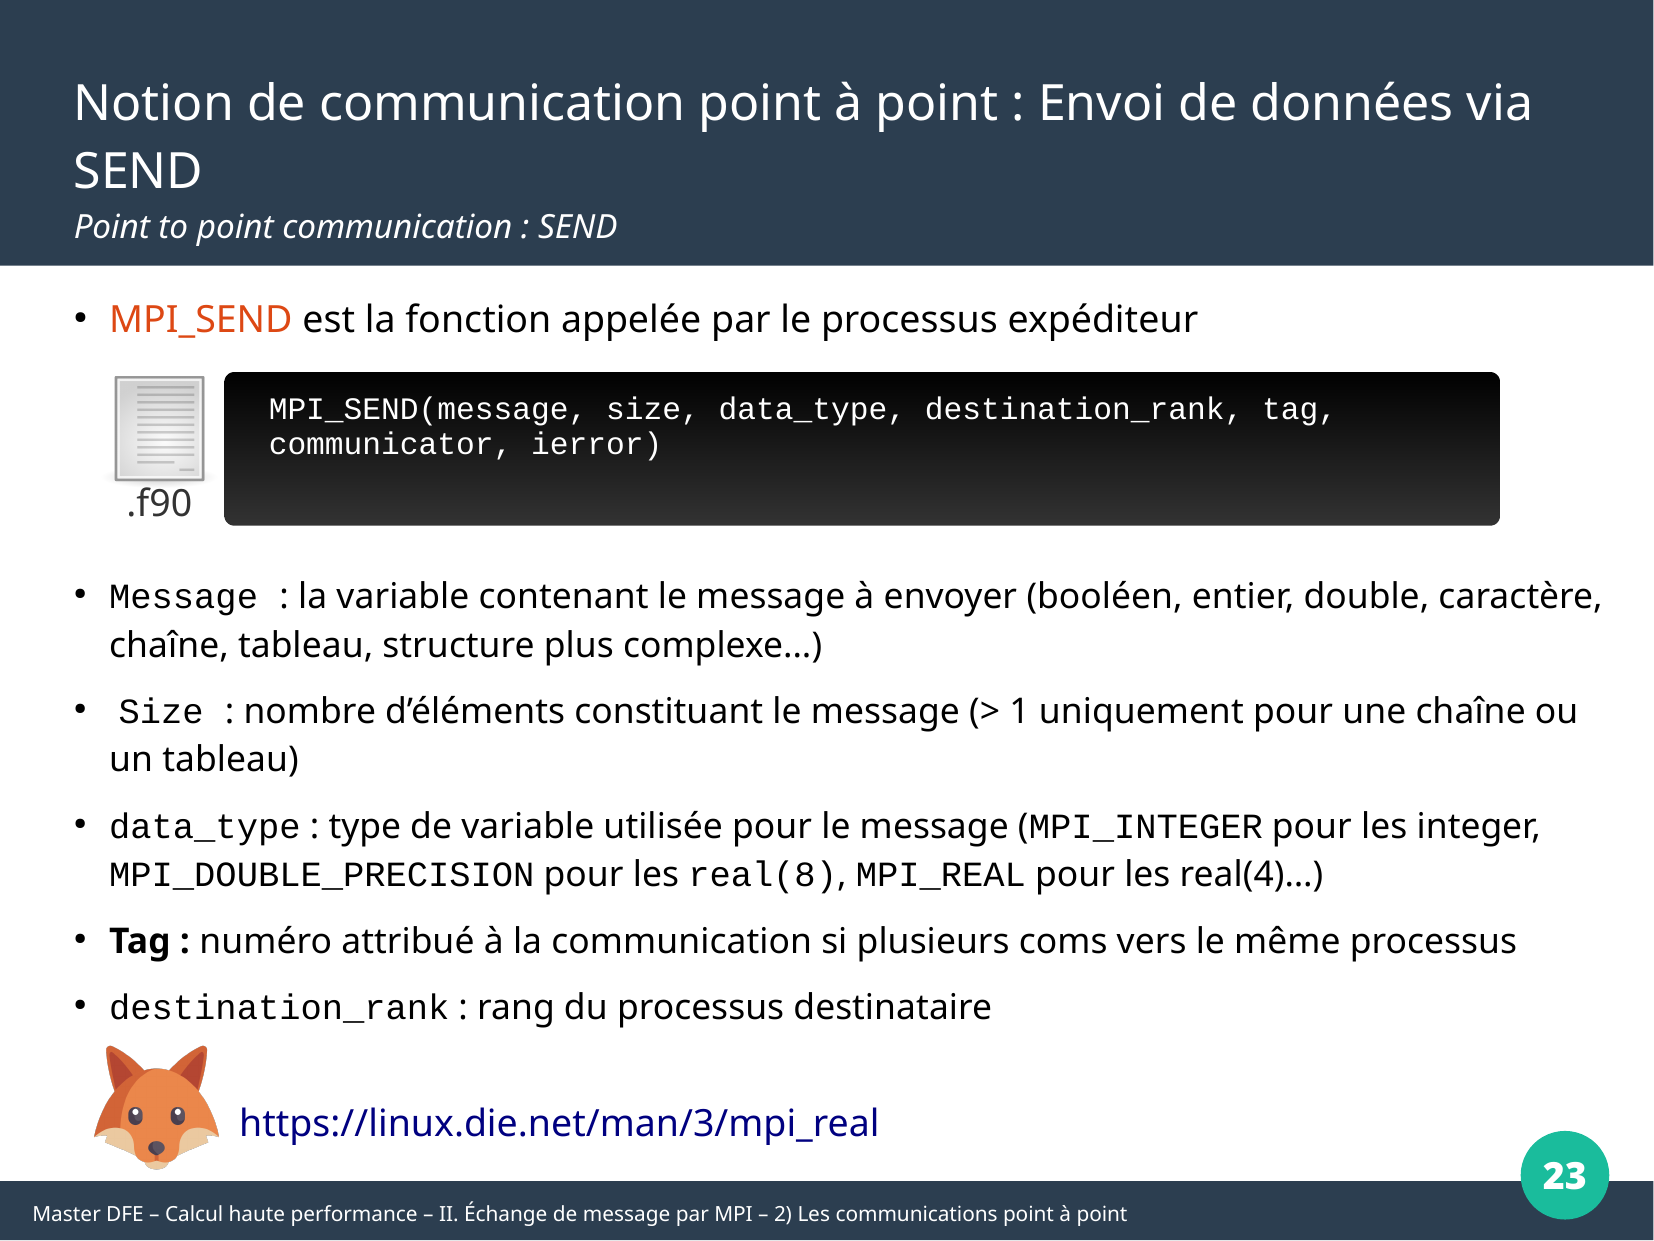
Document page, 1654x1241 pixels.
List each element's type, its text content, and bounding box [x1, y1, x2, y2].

text_box Notion de communication point à point : Envoi de données via SEND Point to point communication : SEND [59, 59, 1619, 254]
picture [100, 371, 219, 468]
picture [94, 1045, 219, 1170]
text_box Message : la variable contenant le message à envoyer (booléen, entier, double, caractère, chaîne, tableau, structure plus complexe...) Size : nombre d’éléments constituant le message (> 1 uniquement pour une chaîne ou un tableau) data_type : type de variable utilisée pour le message (MPI_INTEGER pour les integer, MPI_DOUBLE_PRECISION pour les real(8), MPI_REAL pour les real(4)…) Tag : numéro attribué à la communication si plusieurs coms vers le même processus destination_rank : rang du processus destinataire [59, 562, 1619, 1038]
text_box [224, 372, 1501, 526]
text_box https://linux.die.net/man/3/mpi_real [224, 1088, 1489, 1158]
text_box Master DFE – Calcul haute performance – II. Échange de message par MPI – 2) Les communications point à point [17, 1191, 1436, 1235]
text_box MPI_SEND(message, size, data_type, destination_rank, tag, communicator, ierror) [253, 385, 1477, 508]
text_box MPI_SEND est la fonction appelée par le processus expéditeur [59, 285, 1619, 355]
text_box .f90 [82, 468, 237, 535]
